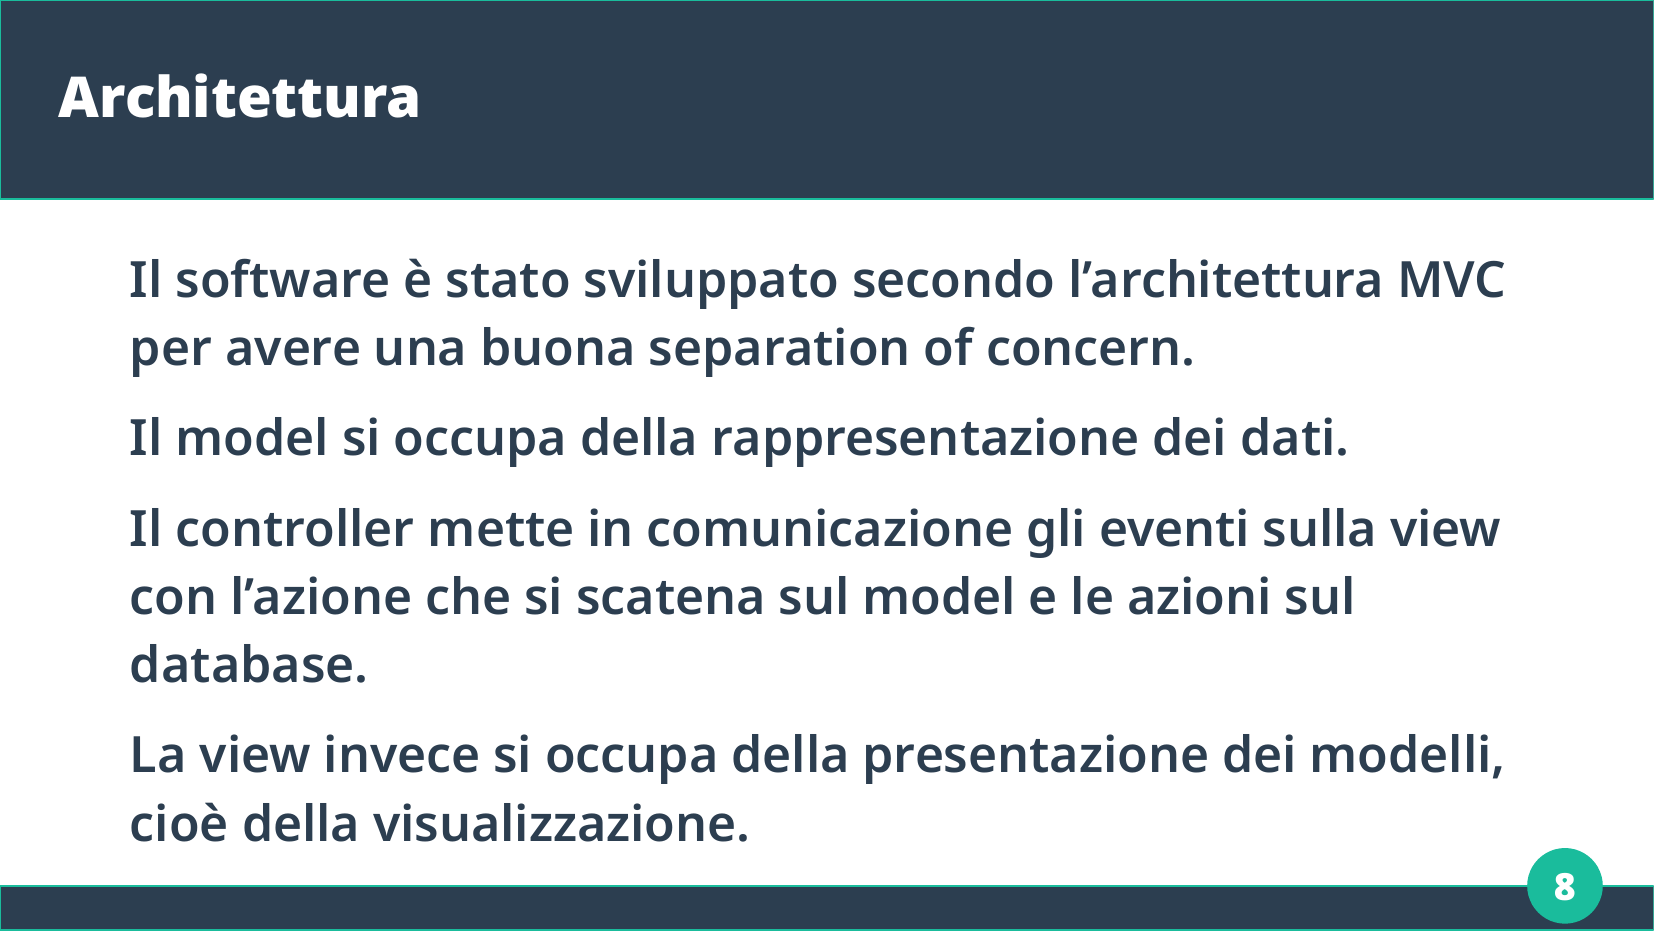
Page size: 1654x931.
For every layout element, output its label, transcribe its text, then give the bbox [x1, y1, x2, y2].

title Architettura [59, 37, 1595, 155]
list Il software è stato sviluppato secondo l’architettura MVC per avere una buona separation of concern. Il model si occupa della rappresentazione dei dati. Il controller mette in comunicazione gli eventi sulla view con l’azione che si scatena sul model e le azioni sul database. La view invece si occupa della presentazione dei modelli, cioè della visualizzazione. [59, 243, 1595, 864]
